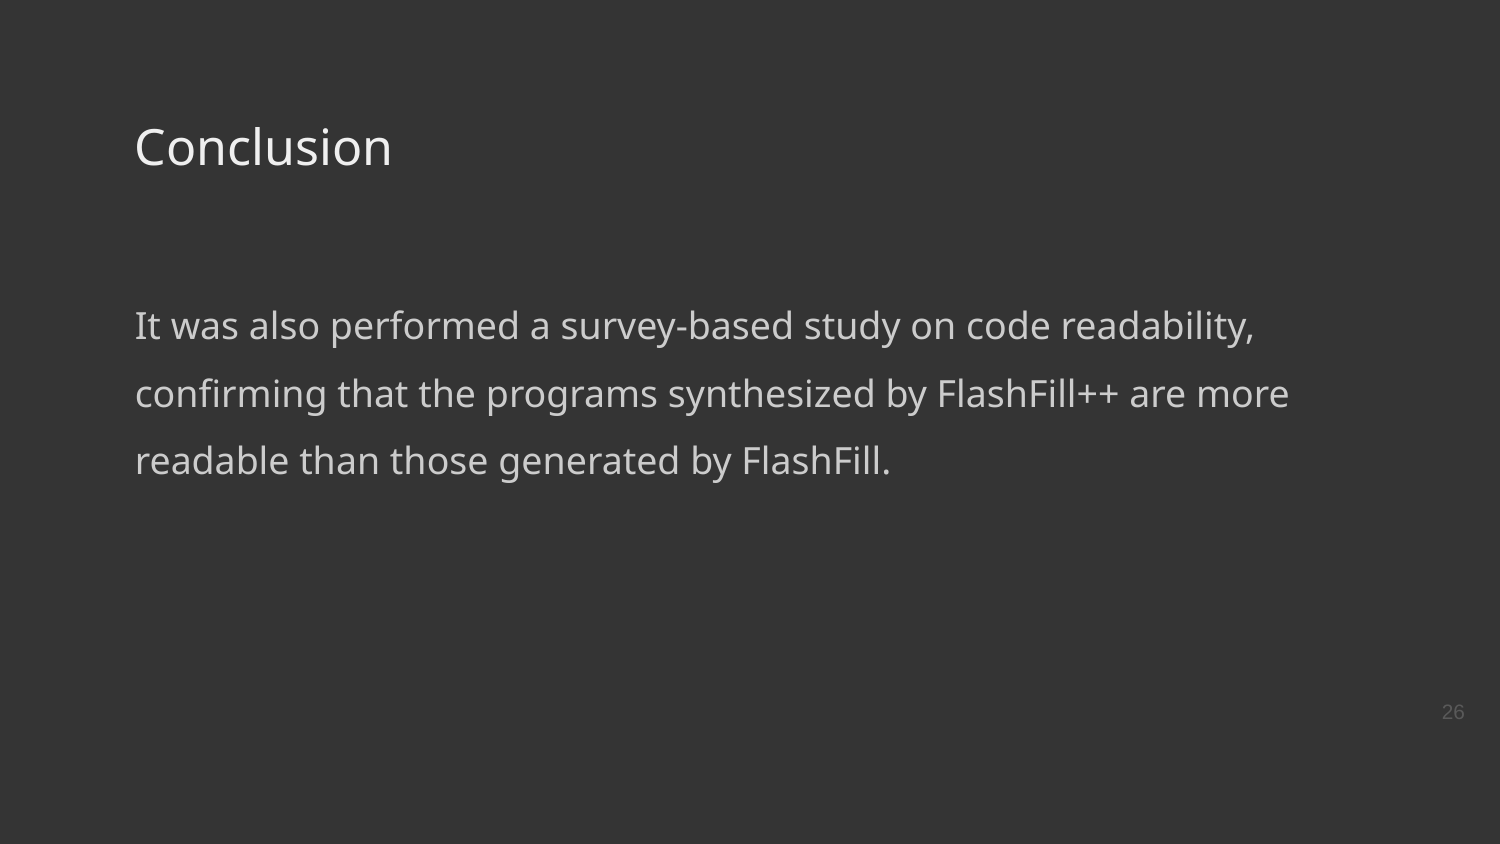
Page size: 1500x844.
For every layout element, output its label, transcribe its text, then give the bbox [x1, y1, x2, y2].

slide_number <number> [1389, 679, 1480, 744]
text_box It was also performed a survey-based study on code readability, confirming that the programs synthesized by FlashFill++ are more readable than those generated by FlashFill. [119, 265, 1399, 498]
text_box Conclusion [119, 100, 1381, 191]
